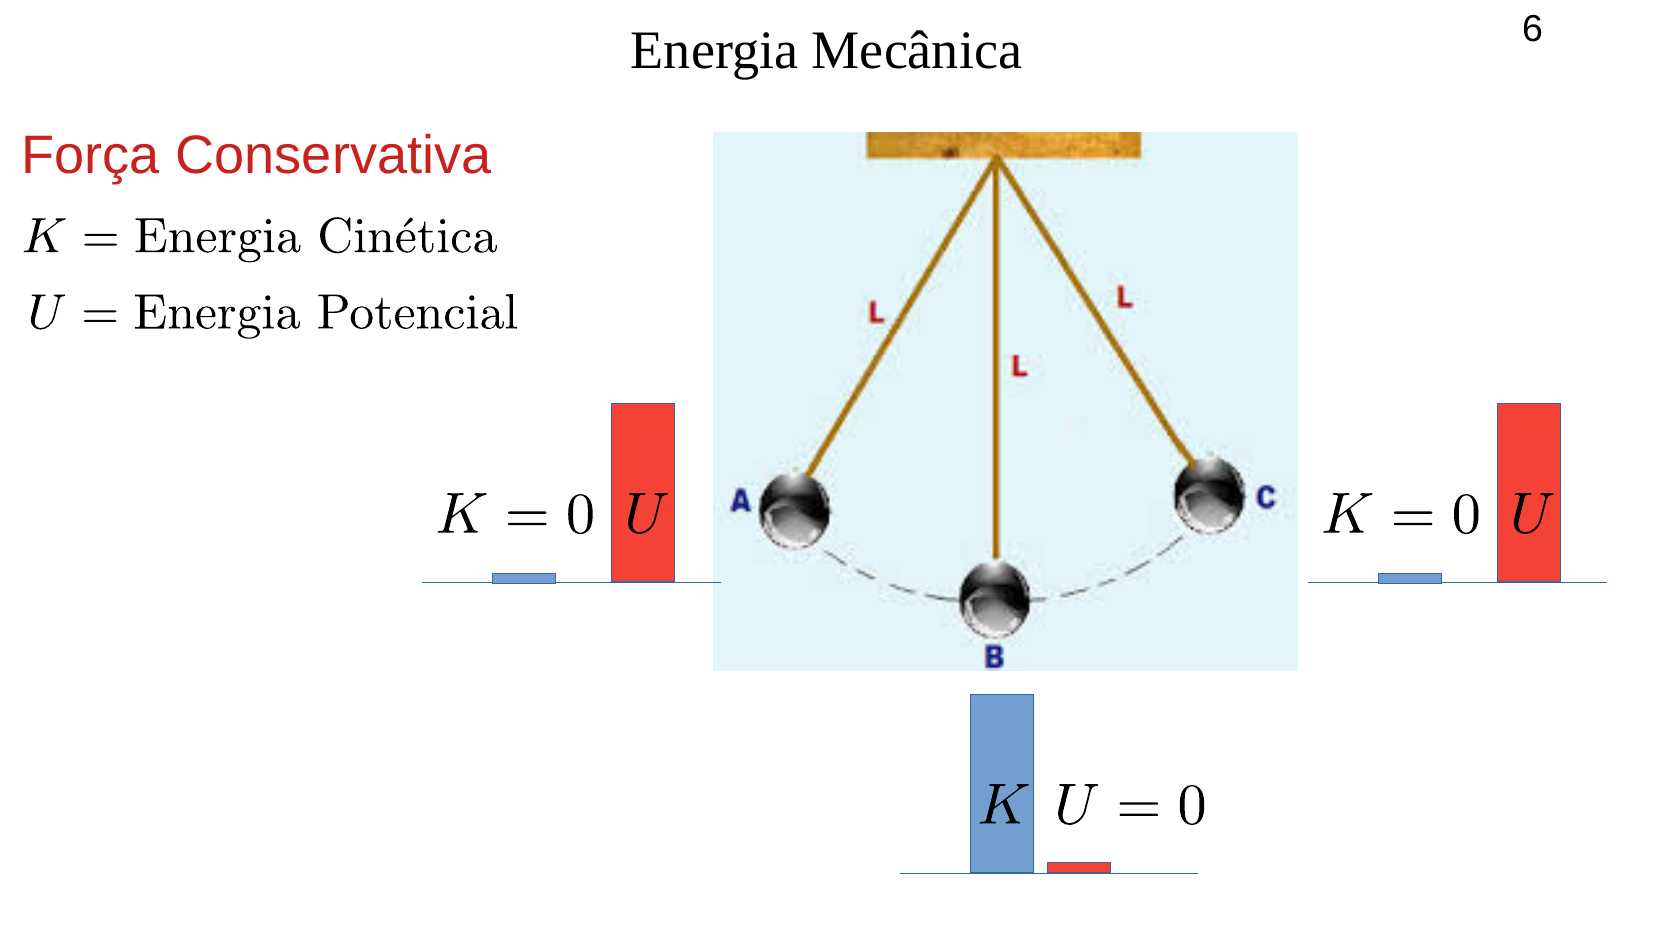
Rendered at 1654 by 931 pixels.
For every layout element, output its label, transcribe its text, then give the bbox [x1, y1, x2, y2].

picture [1509, 493, 1554, 534]
picture [977, 784, 1029, 824]
text_box [1047, 862, 1111, 873]
picture [624, 493, 669, 534]
picture [713, 132, 1298, 671]
text_box [1378, 573, 1442, 584]
text_box [492, 573, 556, 584]
picture [435, 493, 593, 535]
text_box [1497, 403, 1561, 582]
text_box <number> [1507, 0, 1654, 71]
picture [19, 215, 499, 265]
picture [25, 292, 519, 341]
text_box Energia Mecânica [616, 0, 1038, 88]
picture [1054, 784, 1205, 825]
picture [1320, 493, 1479, 535]
text_box Força Conservativa [6, 117, 1610, 235]
text_box [611, 403, 675, 582]
text_box [970, 694, 1034, 873]
